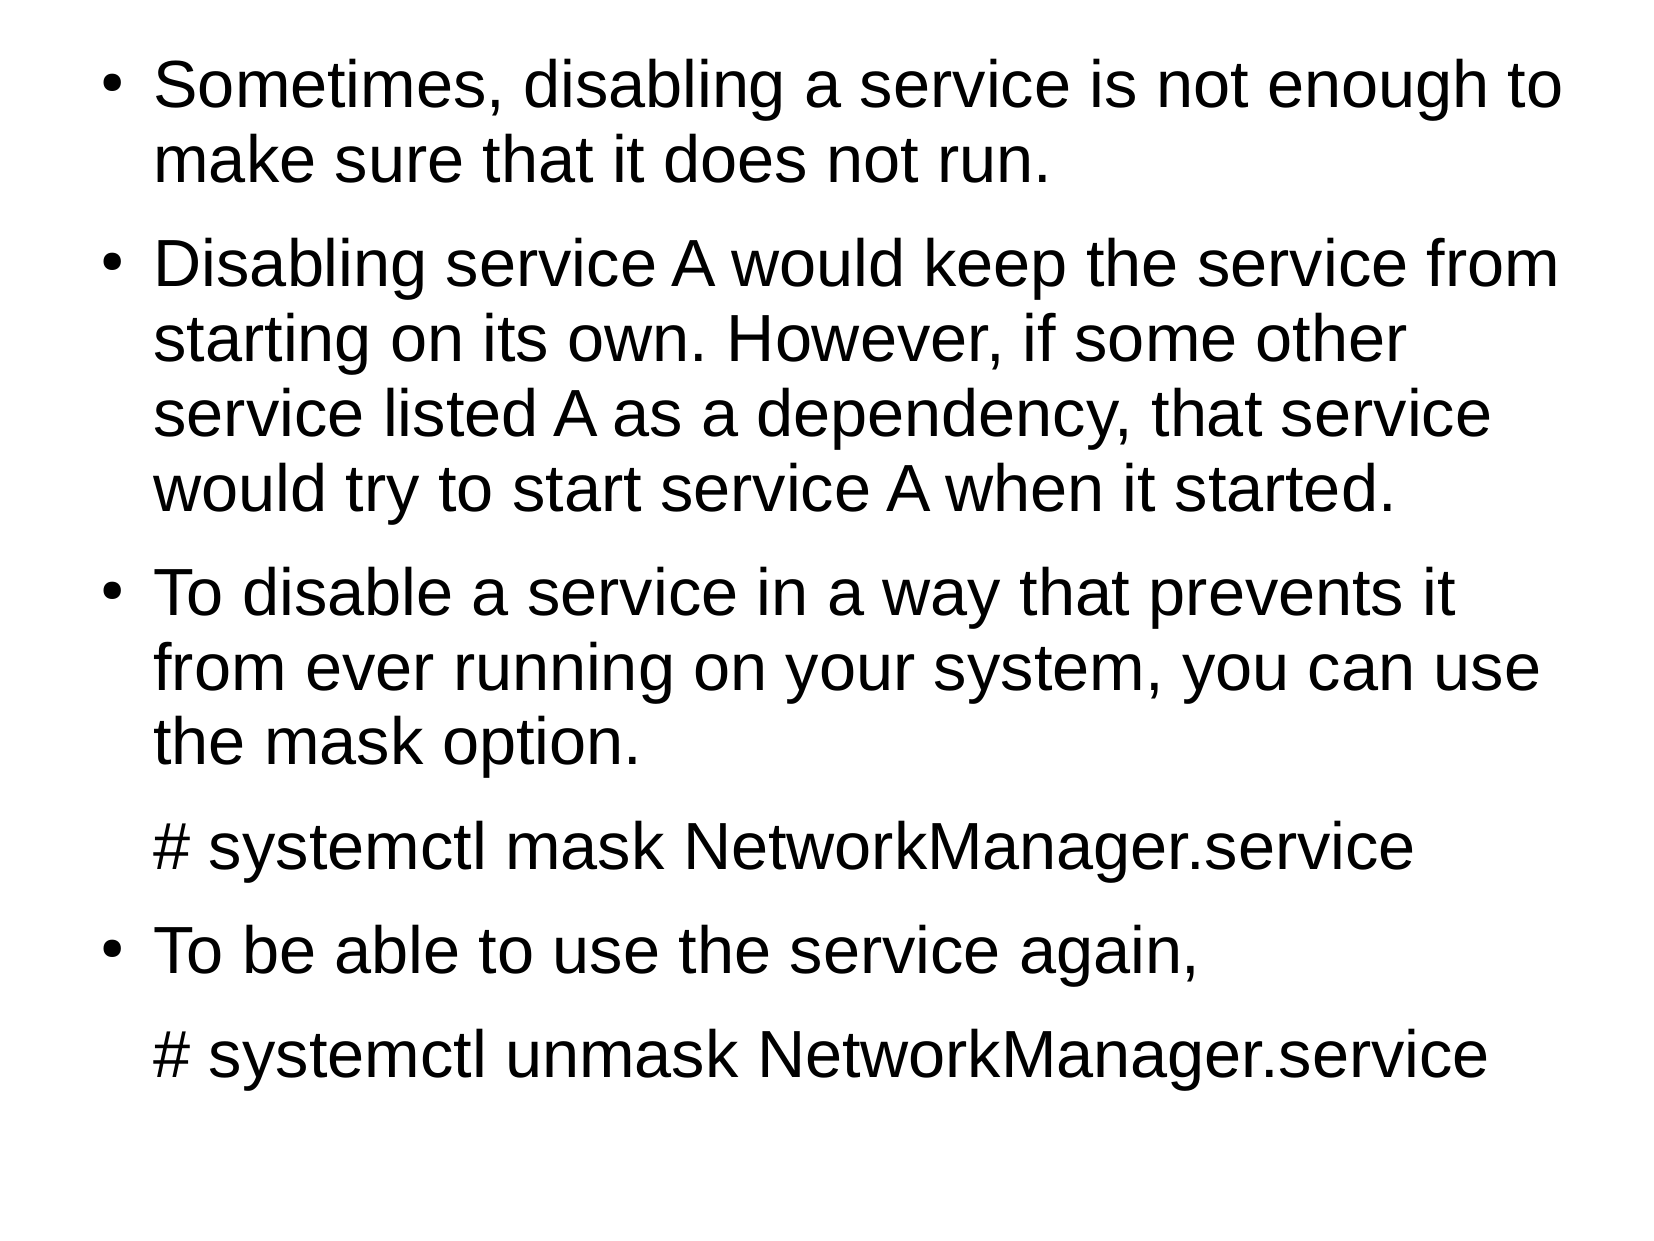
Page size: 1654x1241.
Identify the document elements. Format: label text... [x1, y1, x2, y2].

list Sometimes, disabling a service is not enough to make sure that it does not run. Disabling service A would keep the service from starting on its own. However, if some other service listed A as a dependency, that service would try to start service A when it started. To disable a service in a way that prevents it from ever running on your system, you can use the mask option. # systemctl mask NetworkManager.service To be able to use the service again, # systemctl unmask NetworkManager.service [82, 47, 1571, 1158]
